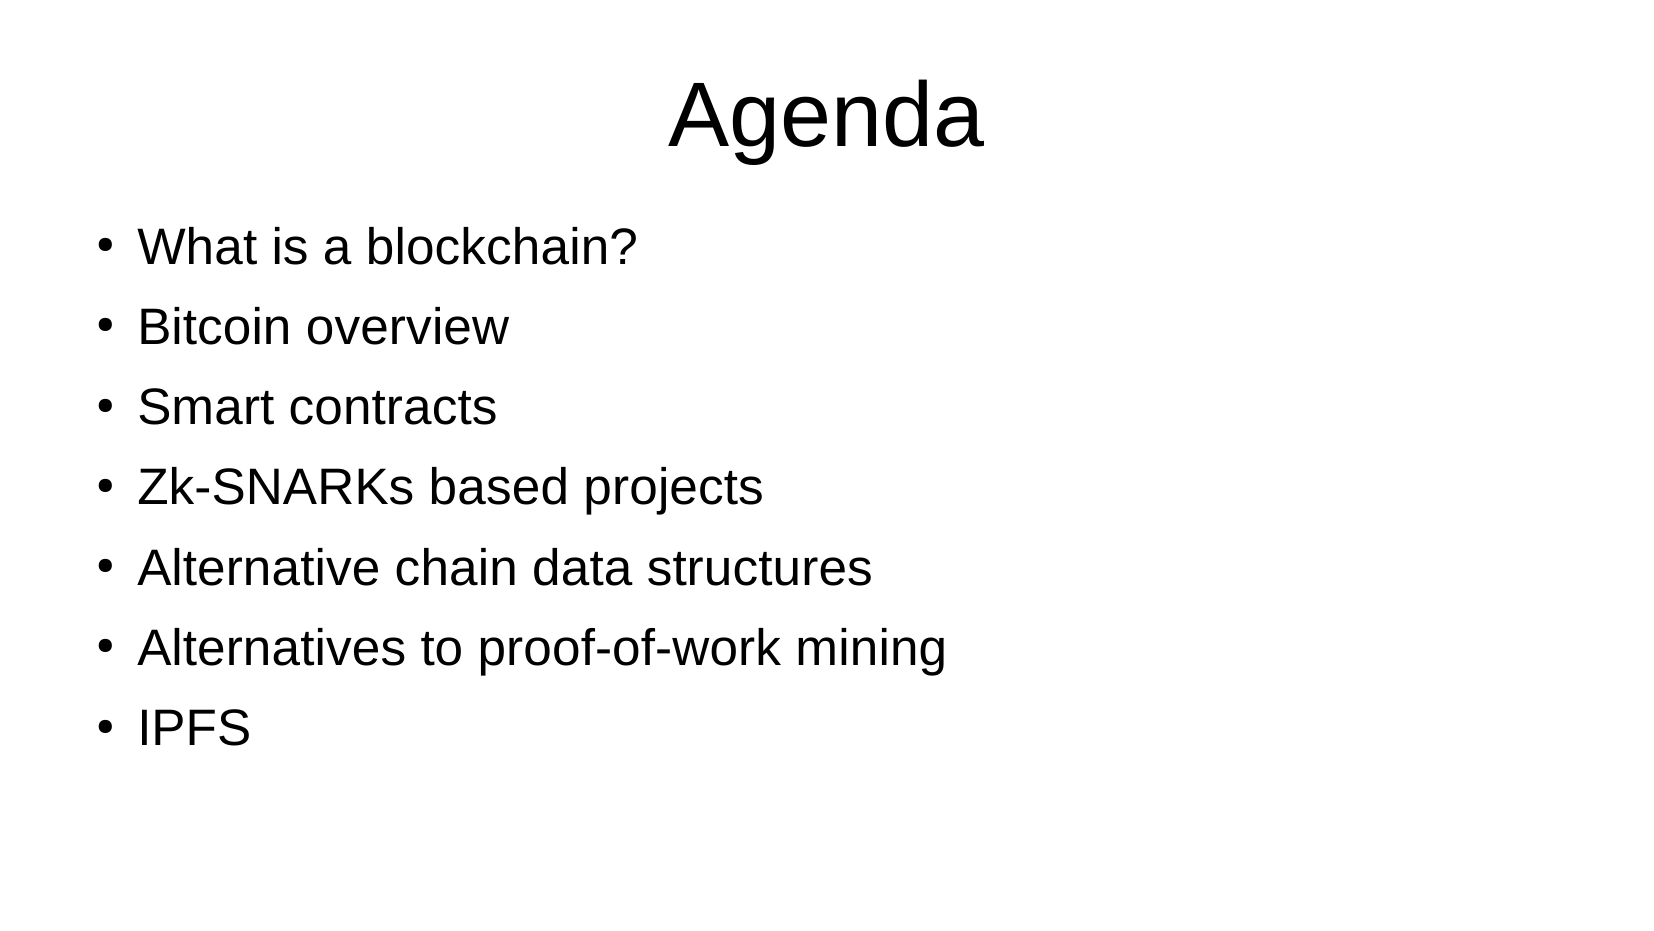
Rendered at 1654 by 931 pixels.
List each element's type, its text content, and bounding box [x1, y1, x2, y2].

title Agenda [82, 37, 1571, 193]
list What is a blockchain? Bitcoin overview Smart contracts Zk-SNARKs based projects Alternative chain data structures Alternatives to proof-of-work mining IPFS [82, 217, 1571, 758]
